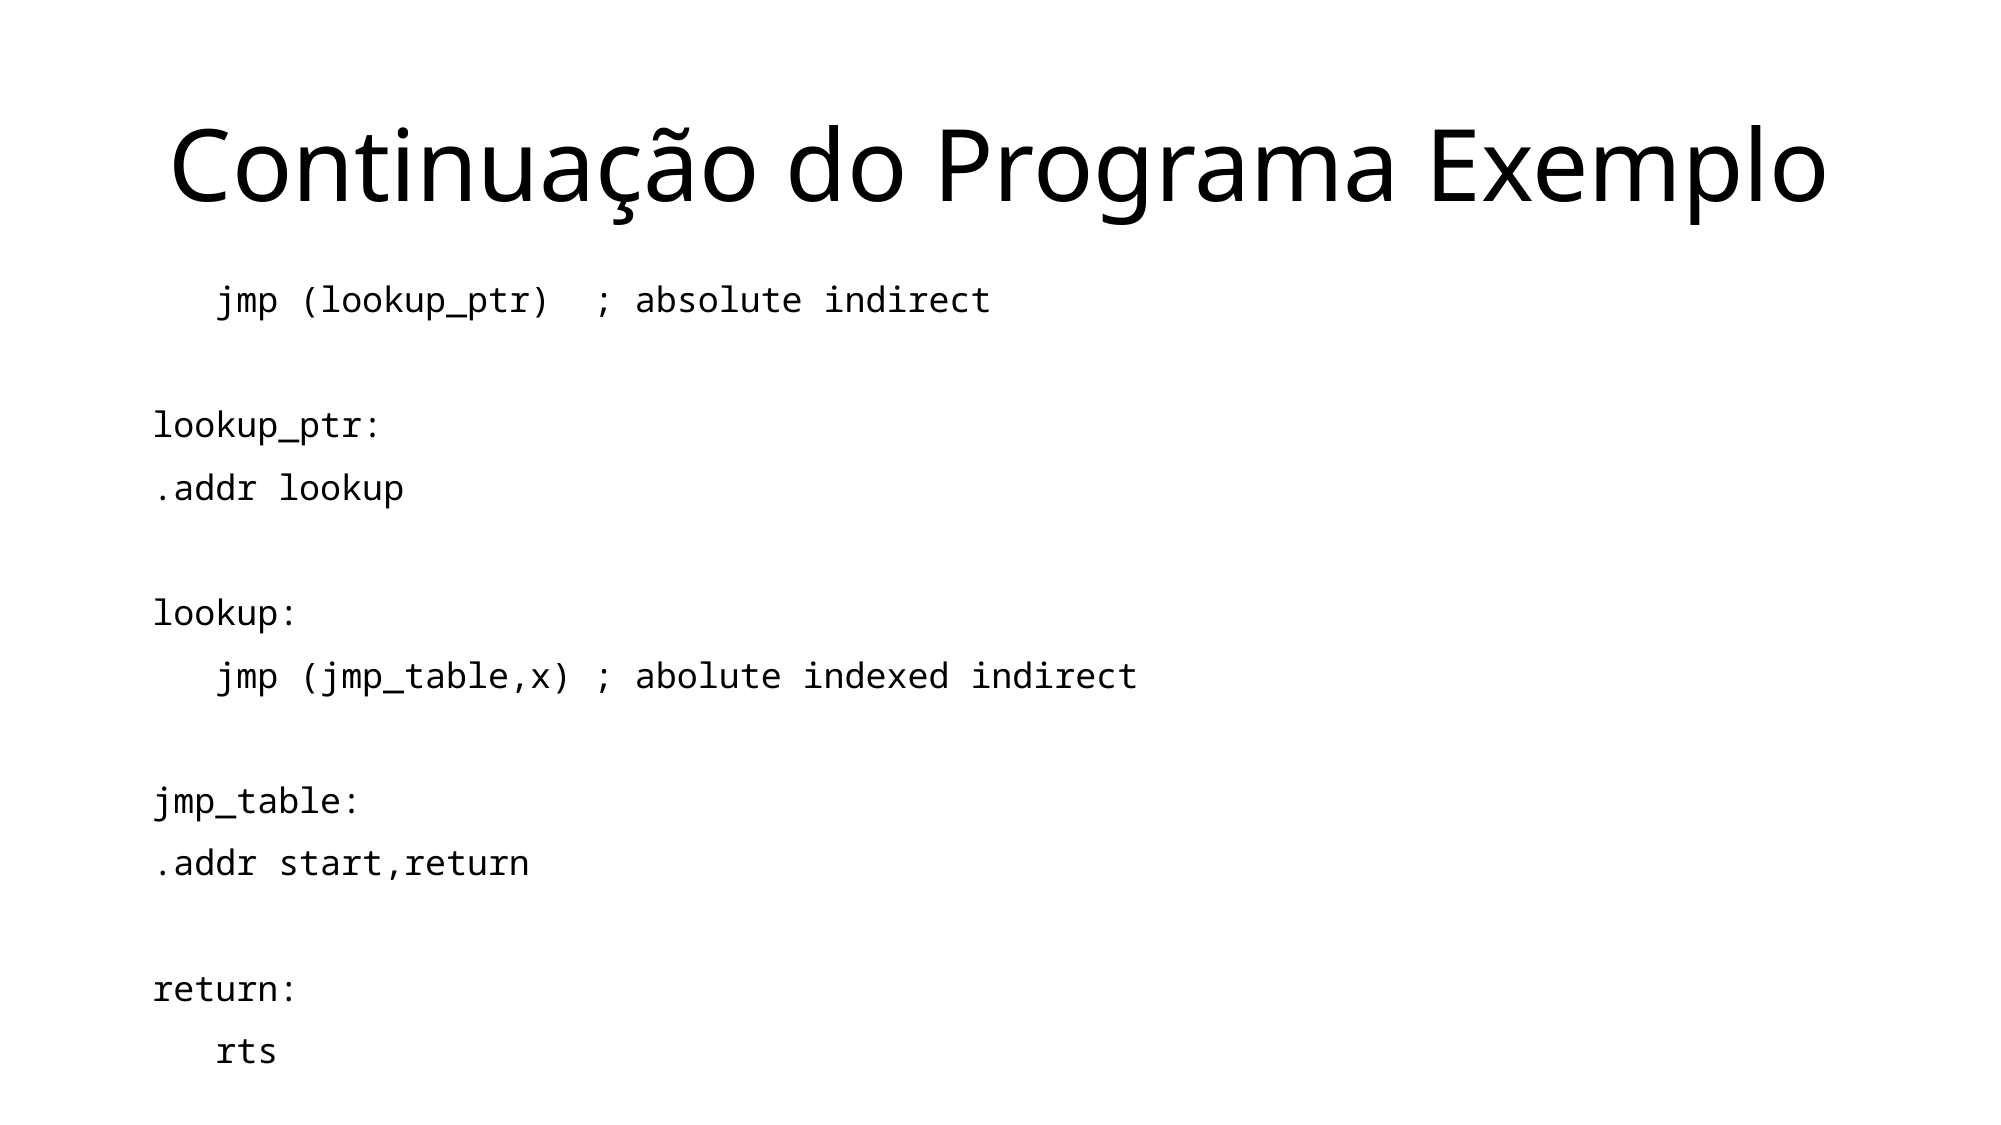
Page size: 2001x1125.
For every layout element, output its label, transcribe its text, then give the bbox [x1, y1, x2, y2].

list jmp (lookup_ptr) ; absolute indirect lookup_ptr: .addr lookup lookup: jmp (jmp_table,x) ; abolute indexed indirect jmp_table: .addr start,return return: rts [137, 278, 1863, 1081]
title Continuação do Programa Exemplo [137, 59, 1863, 278]
